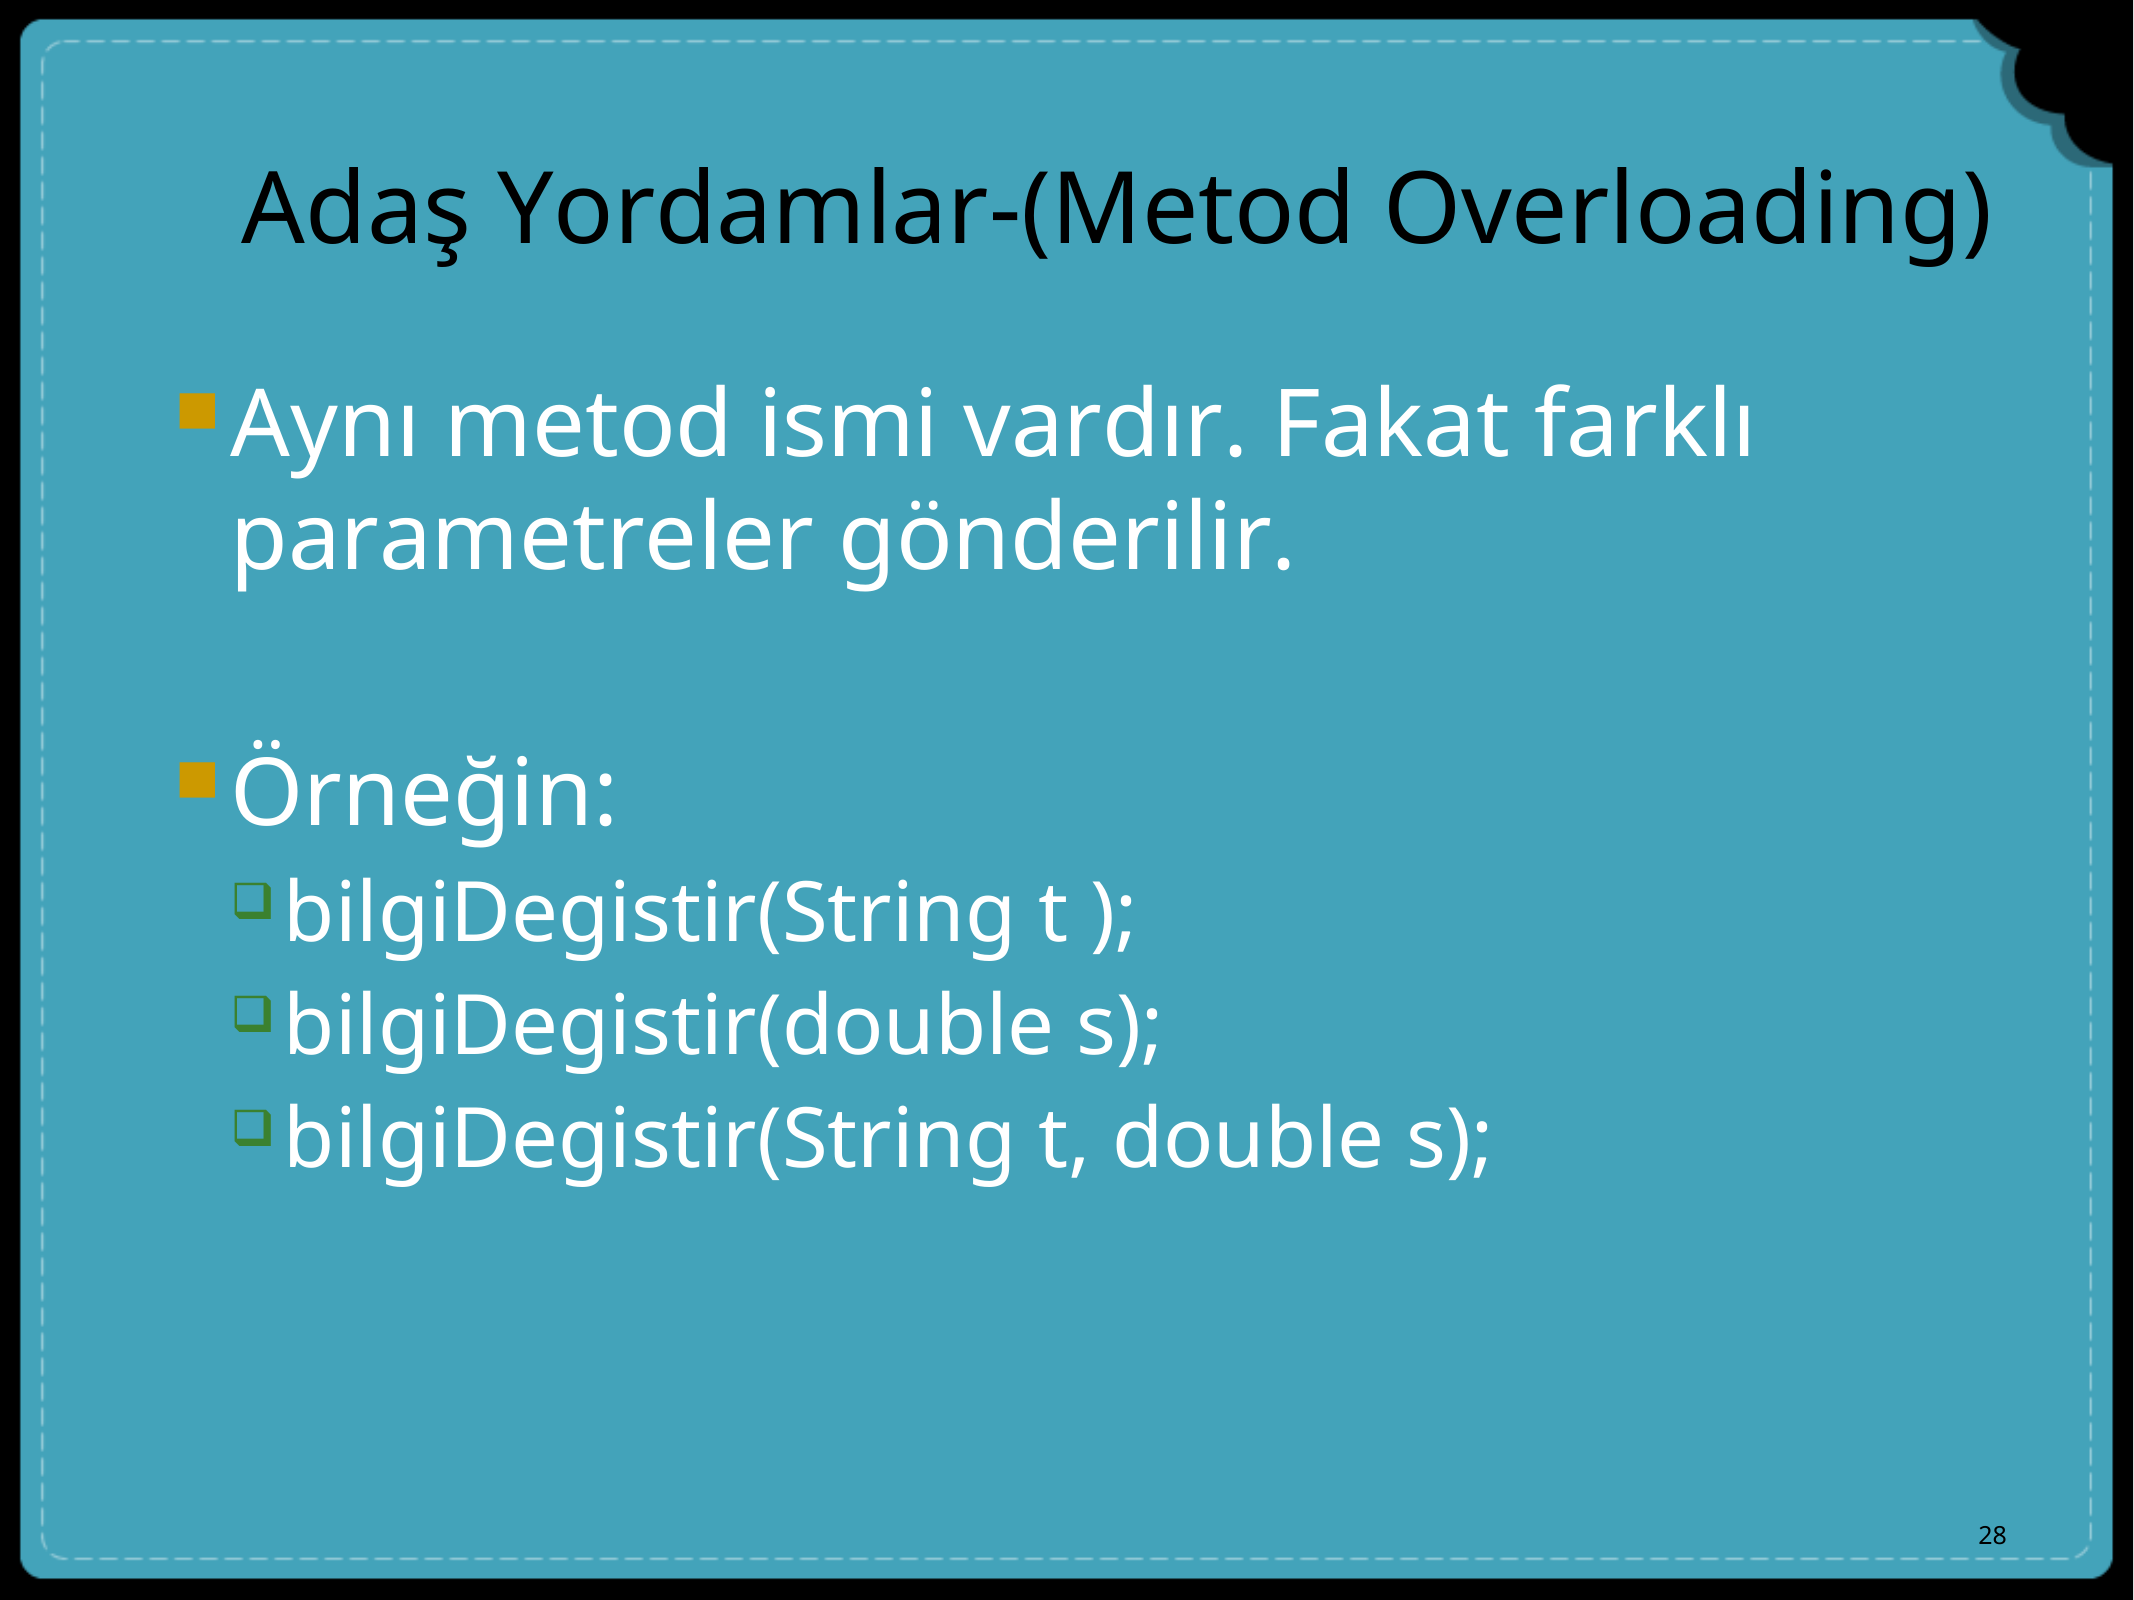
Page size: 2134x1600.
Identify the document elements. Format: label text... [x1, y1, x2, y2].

title Adaş Yordamlar-(Metod Overloading) [159, 136, 2075, 345]
picture [0, 0, 2134, 1600]
list Aynı metod ismi vardır. Fakat farklı parametreler gönderilir. Örneğin: bilgiDegistir(String t ); bilgiDegistir(double s); bilgiDegistir(String t, double s); [159, 355, 1974, 1387]
